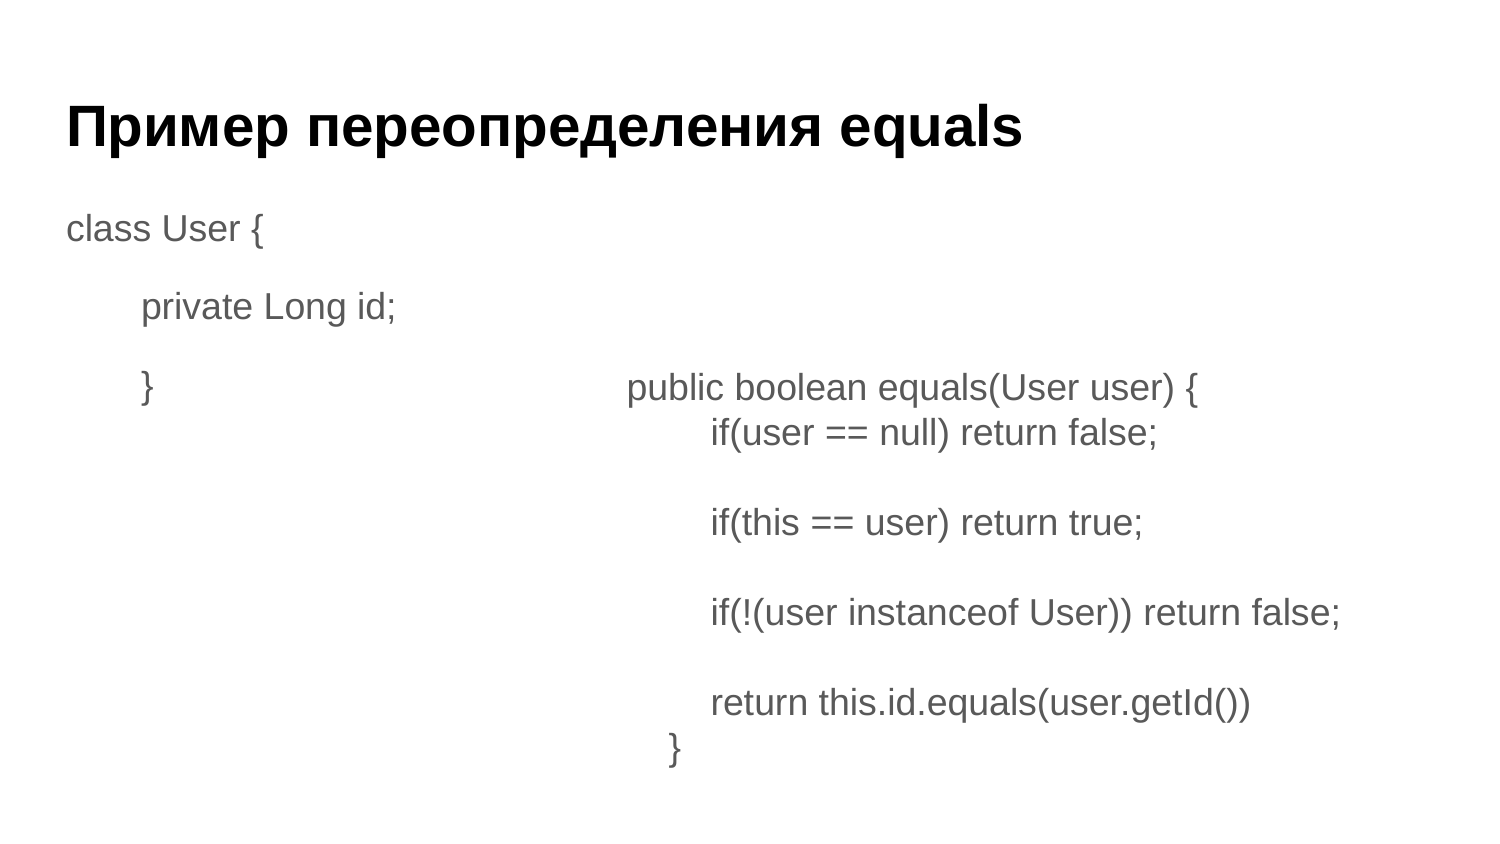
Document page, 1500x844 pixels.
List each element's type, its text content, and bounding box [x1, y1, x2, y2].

text_box public boolean equals(User user) { if(user == null) return false; if(this == user) return true; if(!(user instanceof User)) return false; return this.id.equals(user.getId()) } [611, 348, 1421, 802]
title Пример переопределения equals [51, 72, 1449, 167]
list class User { private Long id; } [51, 189, 430, 750]
